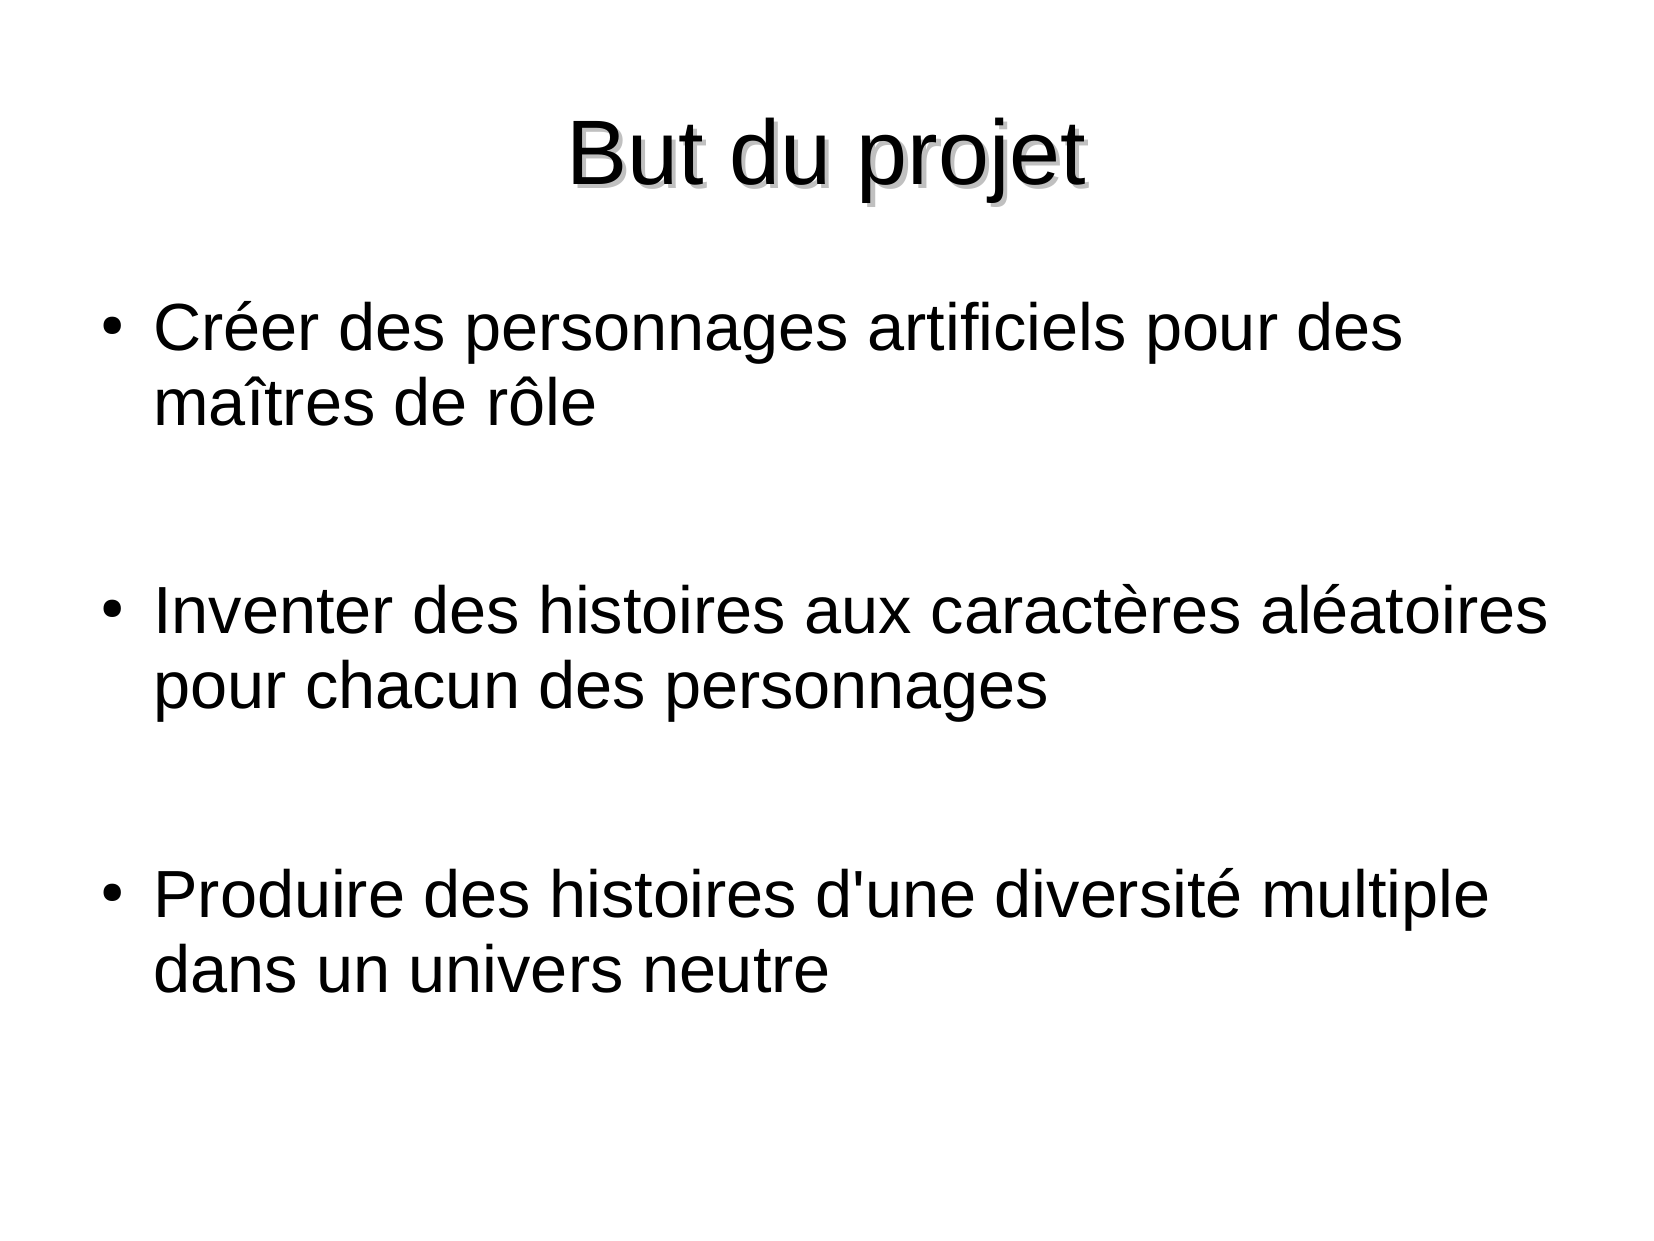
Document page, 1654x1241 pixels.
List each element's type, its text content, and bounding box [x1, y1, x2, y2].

title But du projet [82, 49, 1571, 257]
list Créer des personnages artificiels pour des maîtres de rôle Inventer des histoires aux caractères aléatoires pour chacun des personnages Produire des histoires d'une diversité multiple dans un univers neutre [82, 290, 1571, 1010]
